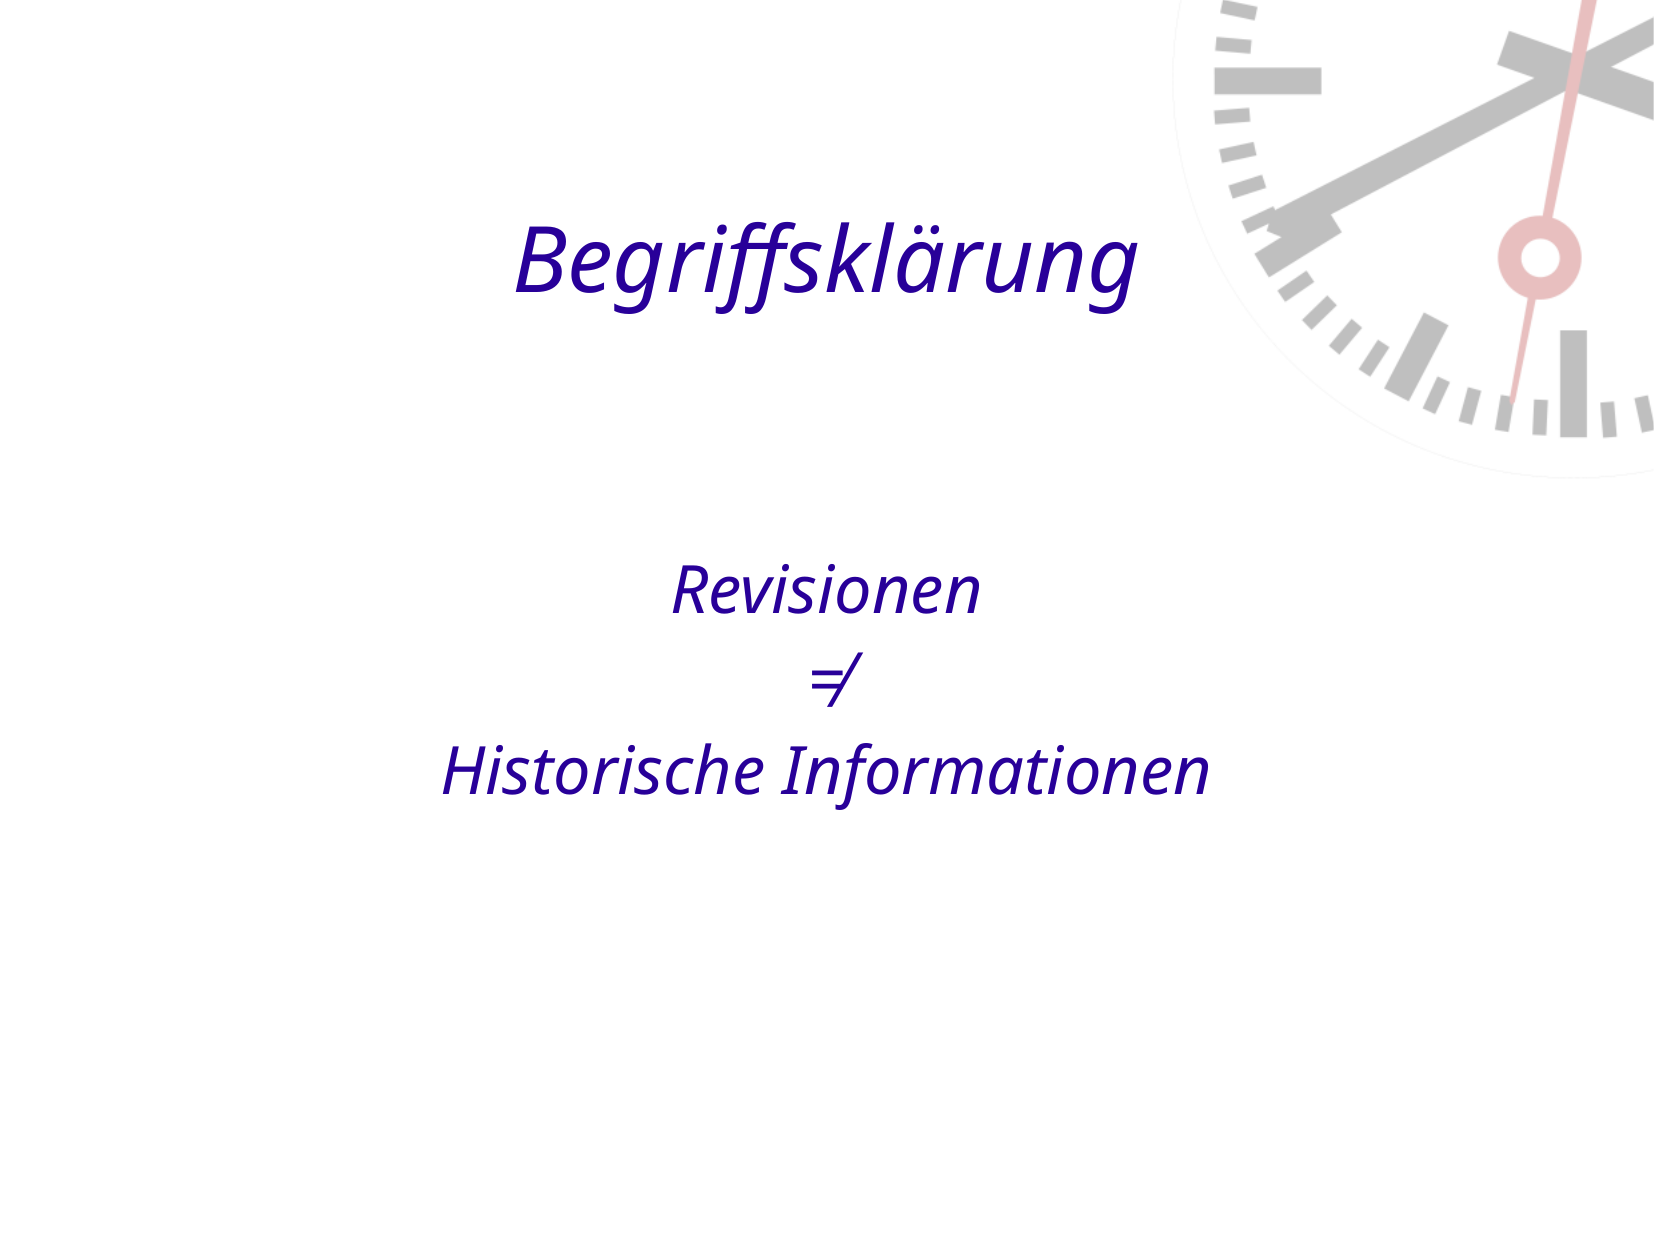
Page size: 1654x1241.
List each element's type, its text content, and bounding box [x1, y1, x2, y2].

subtitle Revisionen ≠ Historische Informationen [147, 160, 1506, 1195]
title Begriffsklärung [147, 153, 1506, 160]
picture [0, 0, 1654, 1241]
